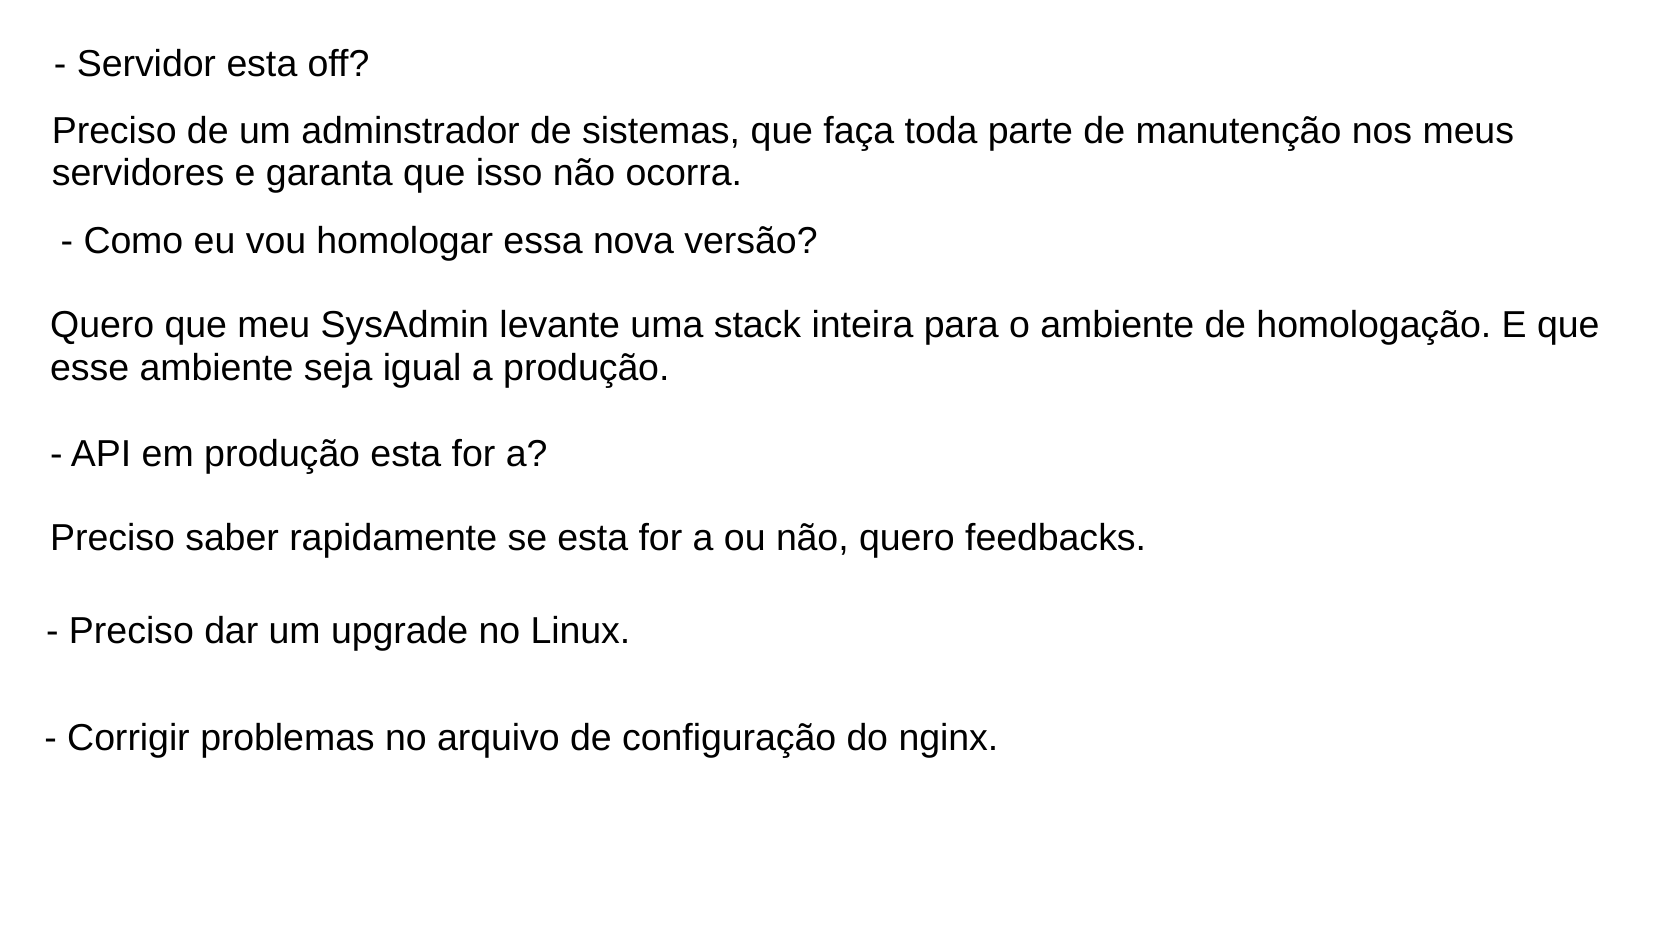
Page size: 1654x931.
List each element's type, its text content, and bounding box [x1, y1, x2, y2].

text_box - Preciso dar um upgrade no Linux. [31, 602, 1625, 686]
text_box - Como eu vou homologar essa nova versão? Quero que meu SysAdmin levante uma stack inteira para o ambiente de homologação. E que esse ambiente seja igual a produção. [35, 212, 1629, 396]
text_box Preciso de um adminstrador de sistemas, que faça toda parte de manutenção nos meus servidores e garanta que isso não ocorra. [37, 101, 1630, 201]
text_box - Corrigir problemas no arquivo de configuração do nginx. [29, 708, 1623, 792]
text_box - Servidor esta off? [39, 35, 396, 93]
text_box - API em produção esta for a? Preciso saber rapidamente se esta for a ou não, quero feedbacks. [35, 425, 1629, 566]
